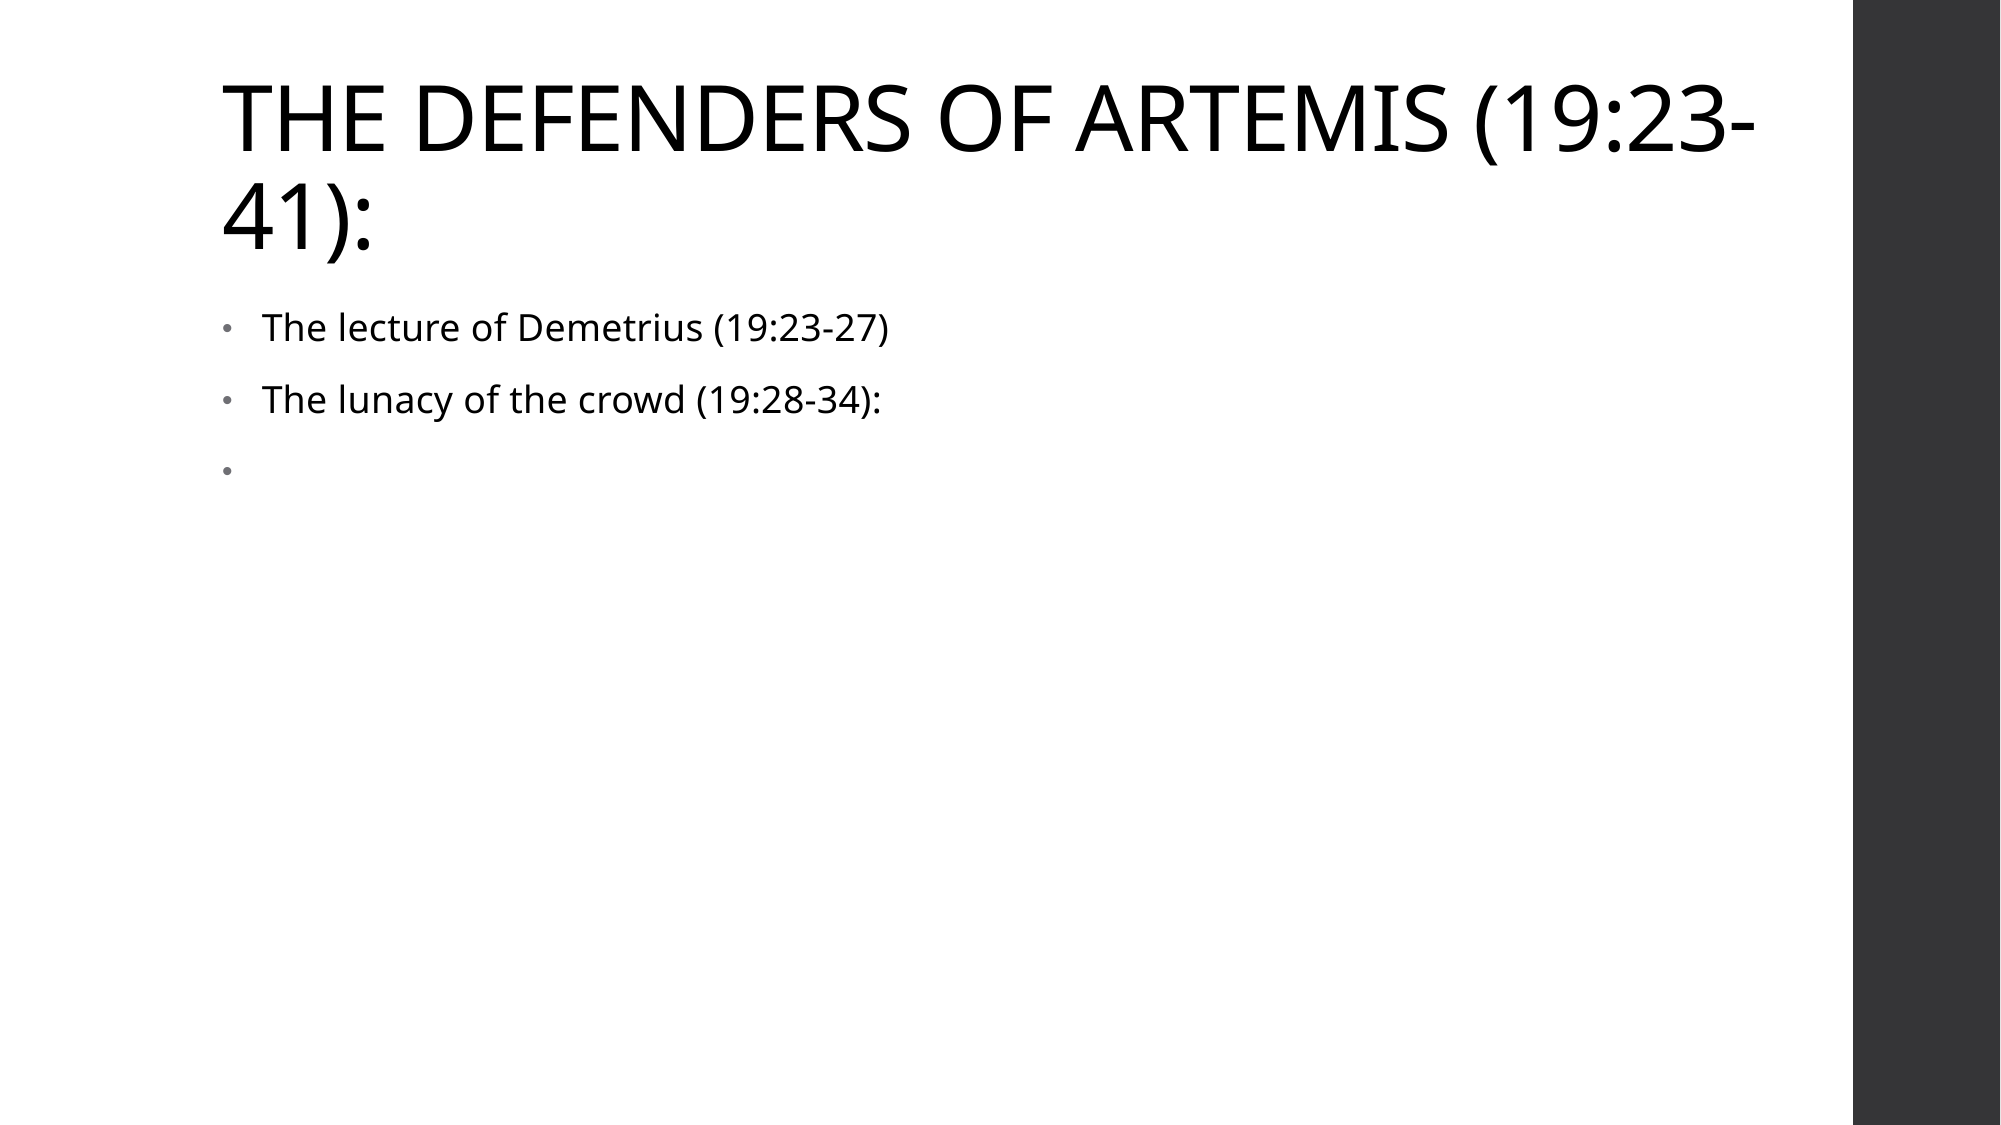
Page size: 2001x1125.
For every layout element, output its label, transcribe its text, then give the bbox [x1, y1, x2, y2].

list The lecture of Demetrius (19:23-27) The lunacy of the crowd (19:28-34): [206, 299, 1617, 1014]
title THE DEFENDERS OF ARTEMIS (19:23-41): [206, 60, 1797, 278]
